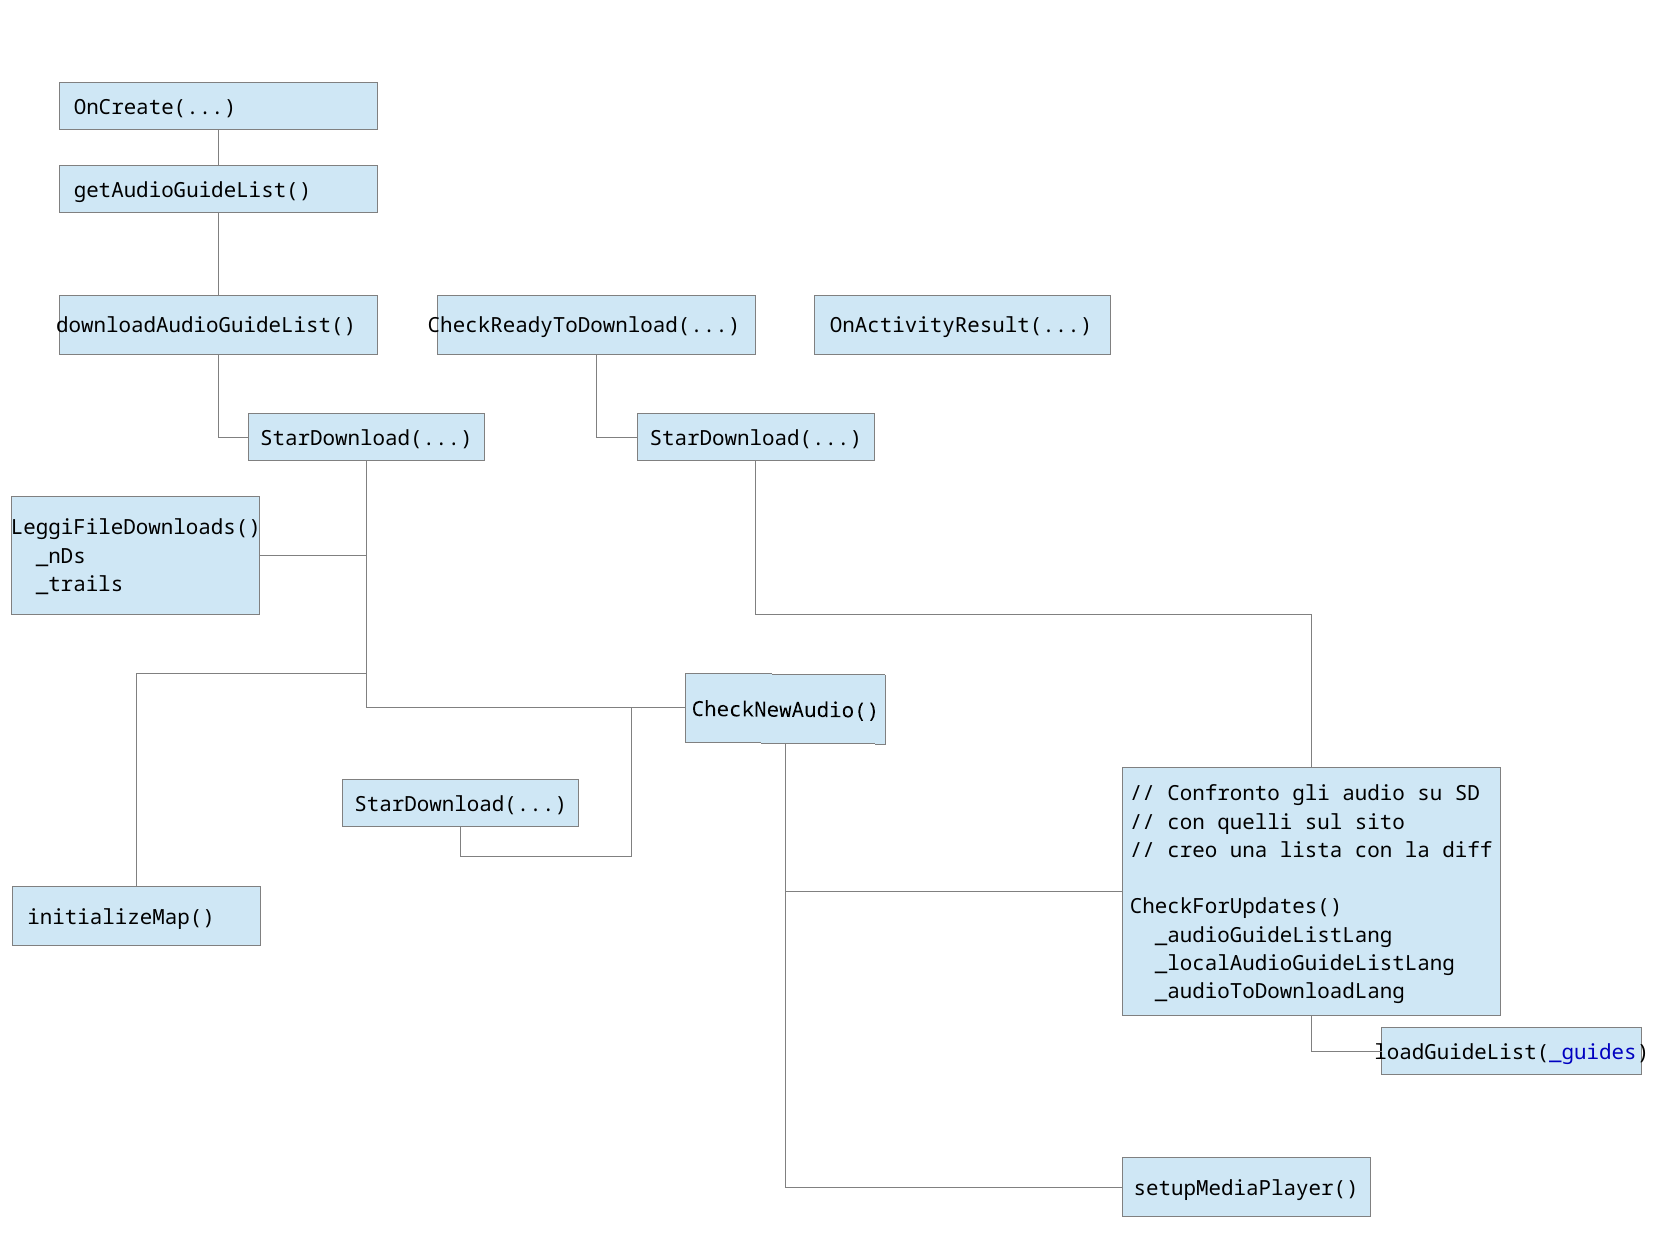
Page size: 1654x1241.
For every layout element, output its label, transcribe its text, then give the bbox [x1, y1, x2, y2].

text_box OnActivityResult(...) [814, 295, 1111, 355]
text_box getAudioGuideList() [59, 165, 378, 213]
text_box downloadAudioGuideList() [59, 295, 378, 355]
text_box StarDownload(...) [637, 413, 875, 461]
text_box CheckReadyToDownload(...) [437, 295, 756, 355]
text_box StarDownload(...) [248, 413, 485, 461]
text_box StarDownload(...) [342, 779, 579, 827]
text_box LeggiFileDownloads() _nDs _trails [11, 496, 260, 615]
text_box // Confronto gli audio su SD // con quelli sul sito // creo una lista con la diff CheckForUpdates() _audioGuideListLang _localAudioGuideListLang _audioToDownloadLang [1122, 767, 1501, 1016]
text_box OnCreate(...) [59, 82, 378, 130]
text_box CheckNewAudio() [685, 673, 886, 745]
text_box initializeMap() [12, 886, 261, 946]
text_box setupMediaPlayer() [1122, 1157, 1371, 1217]
text_box loadGuideList(_guides) [1381, 1027, 1642, 1075]
